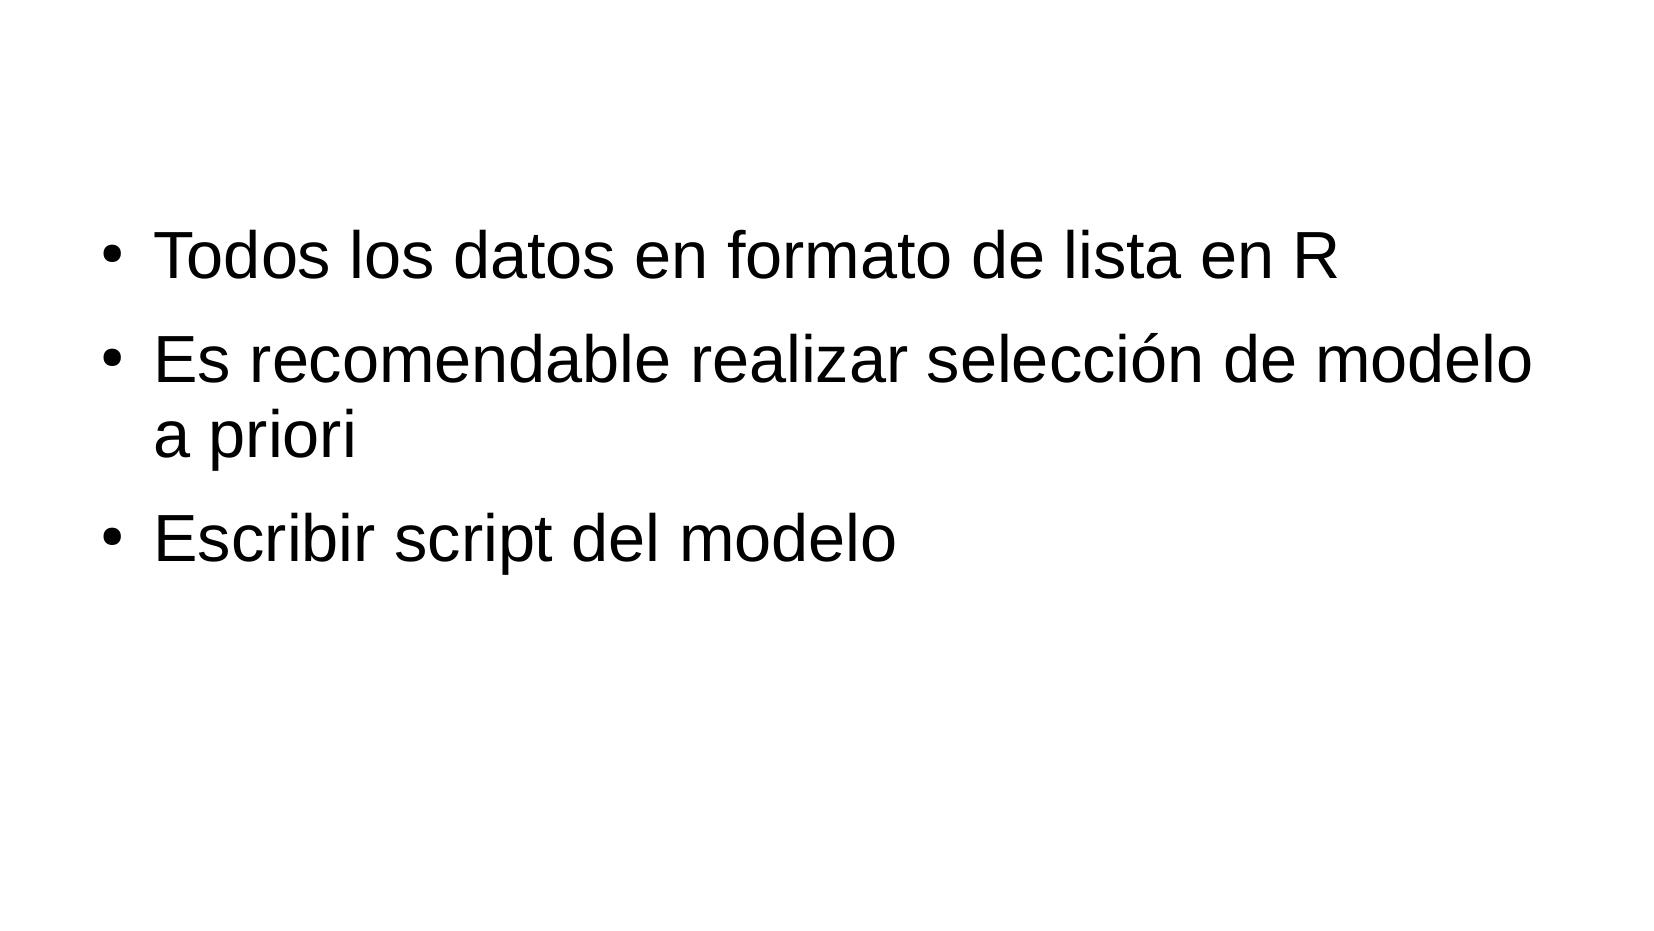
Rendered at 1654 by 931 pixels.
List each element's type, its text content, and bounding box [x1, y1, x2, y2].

list Todos los datos en formato de lista en R Es recomendable realizar selección de modelo a priori Escribir script del modelo [82, 217, 1571, 758]
